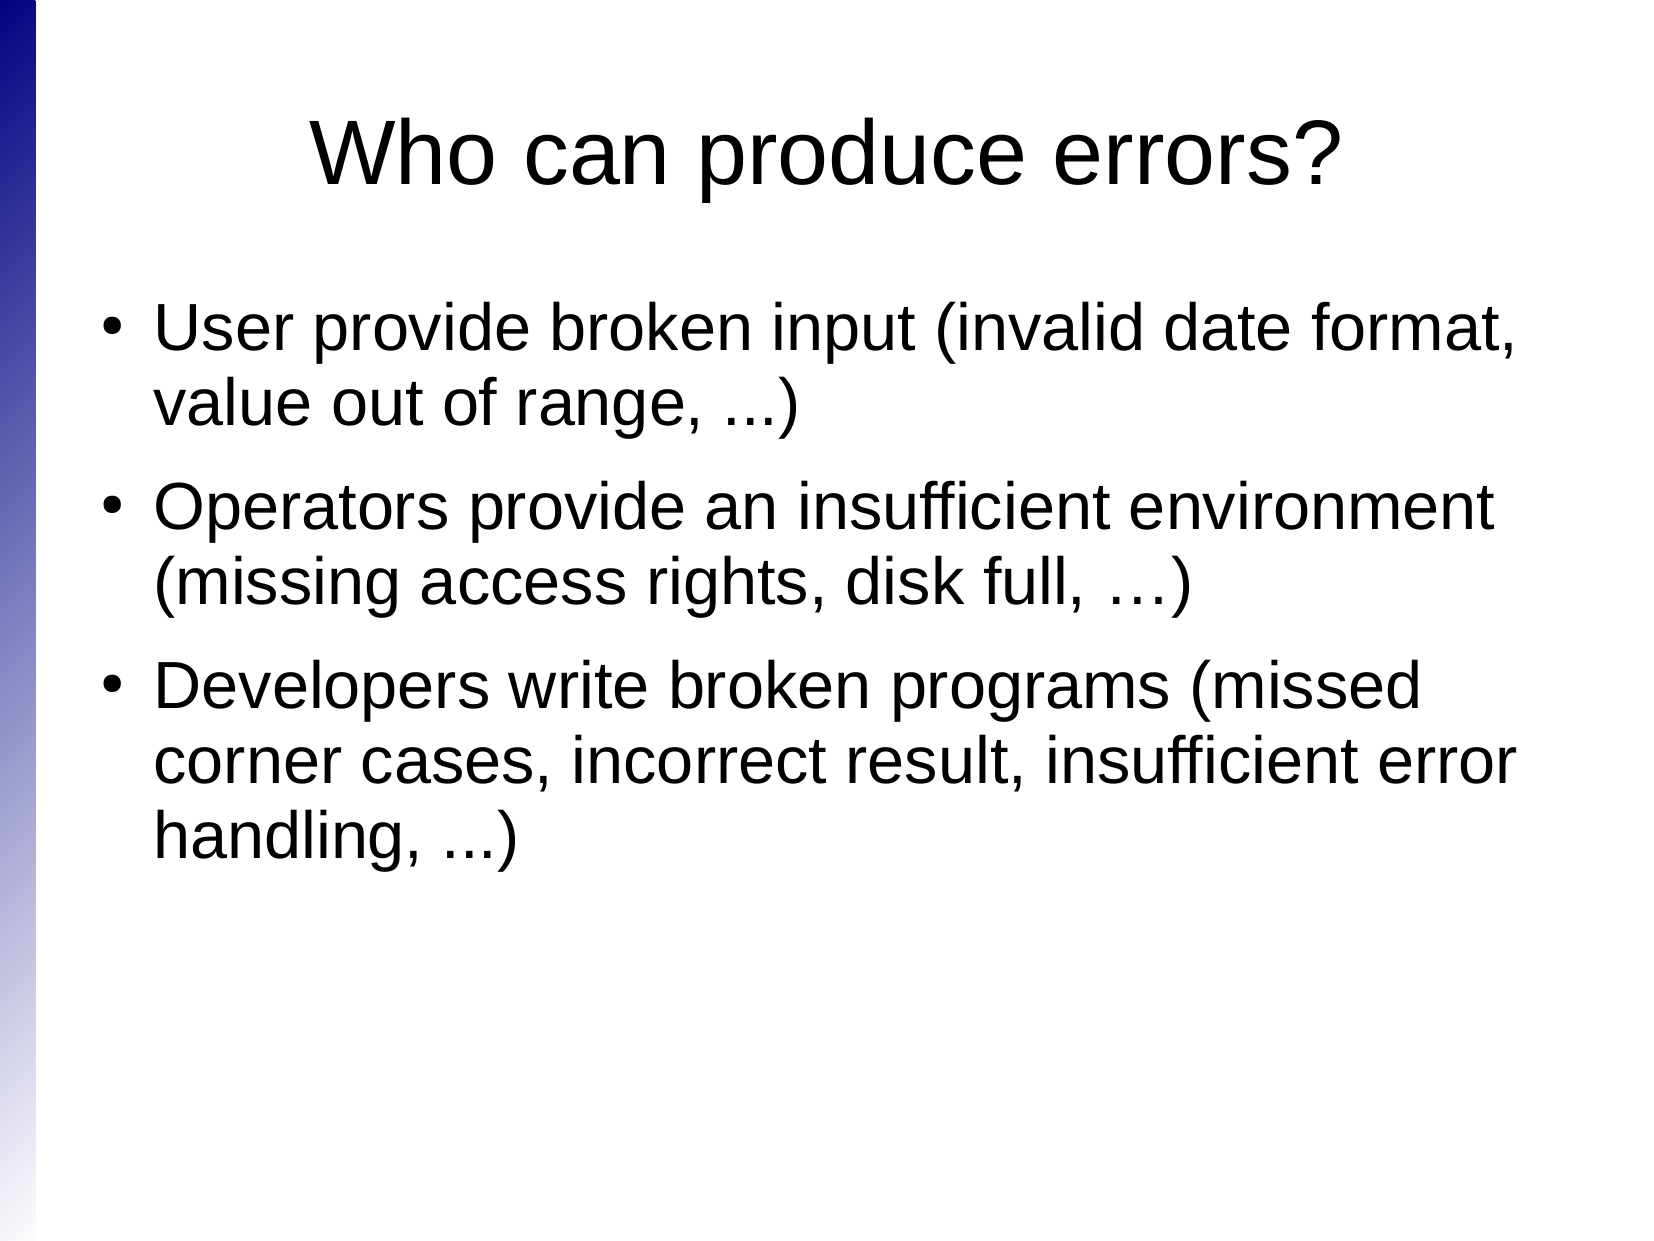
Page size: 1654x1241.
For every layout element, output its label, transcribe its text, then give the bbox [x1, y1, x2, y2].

title Who can produce errors? [82, 49, 1571, 257]
list User provide broken input (invalid date format, value out of range, ...) Operators provide an insufficient environment (missing access rights, disk full, …) Developers write broken programs (missed corner cases, incorrect result, insufficient error handling, ...) [82, 290, 1571, 1109]
